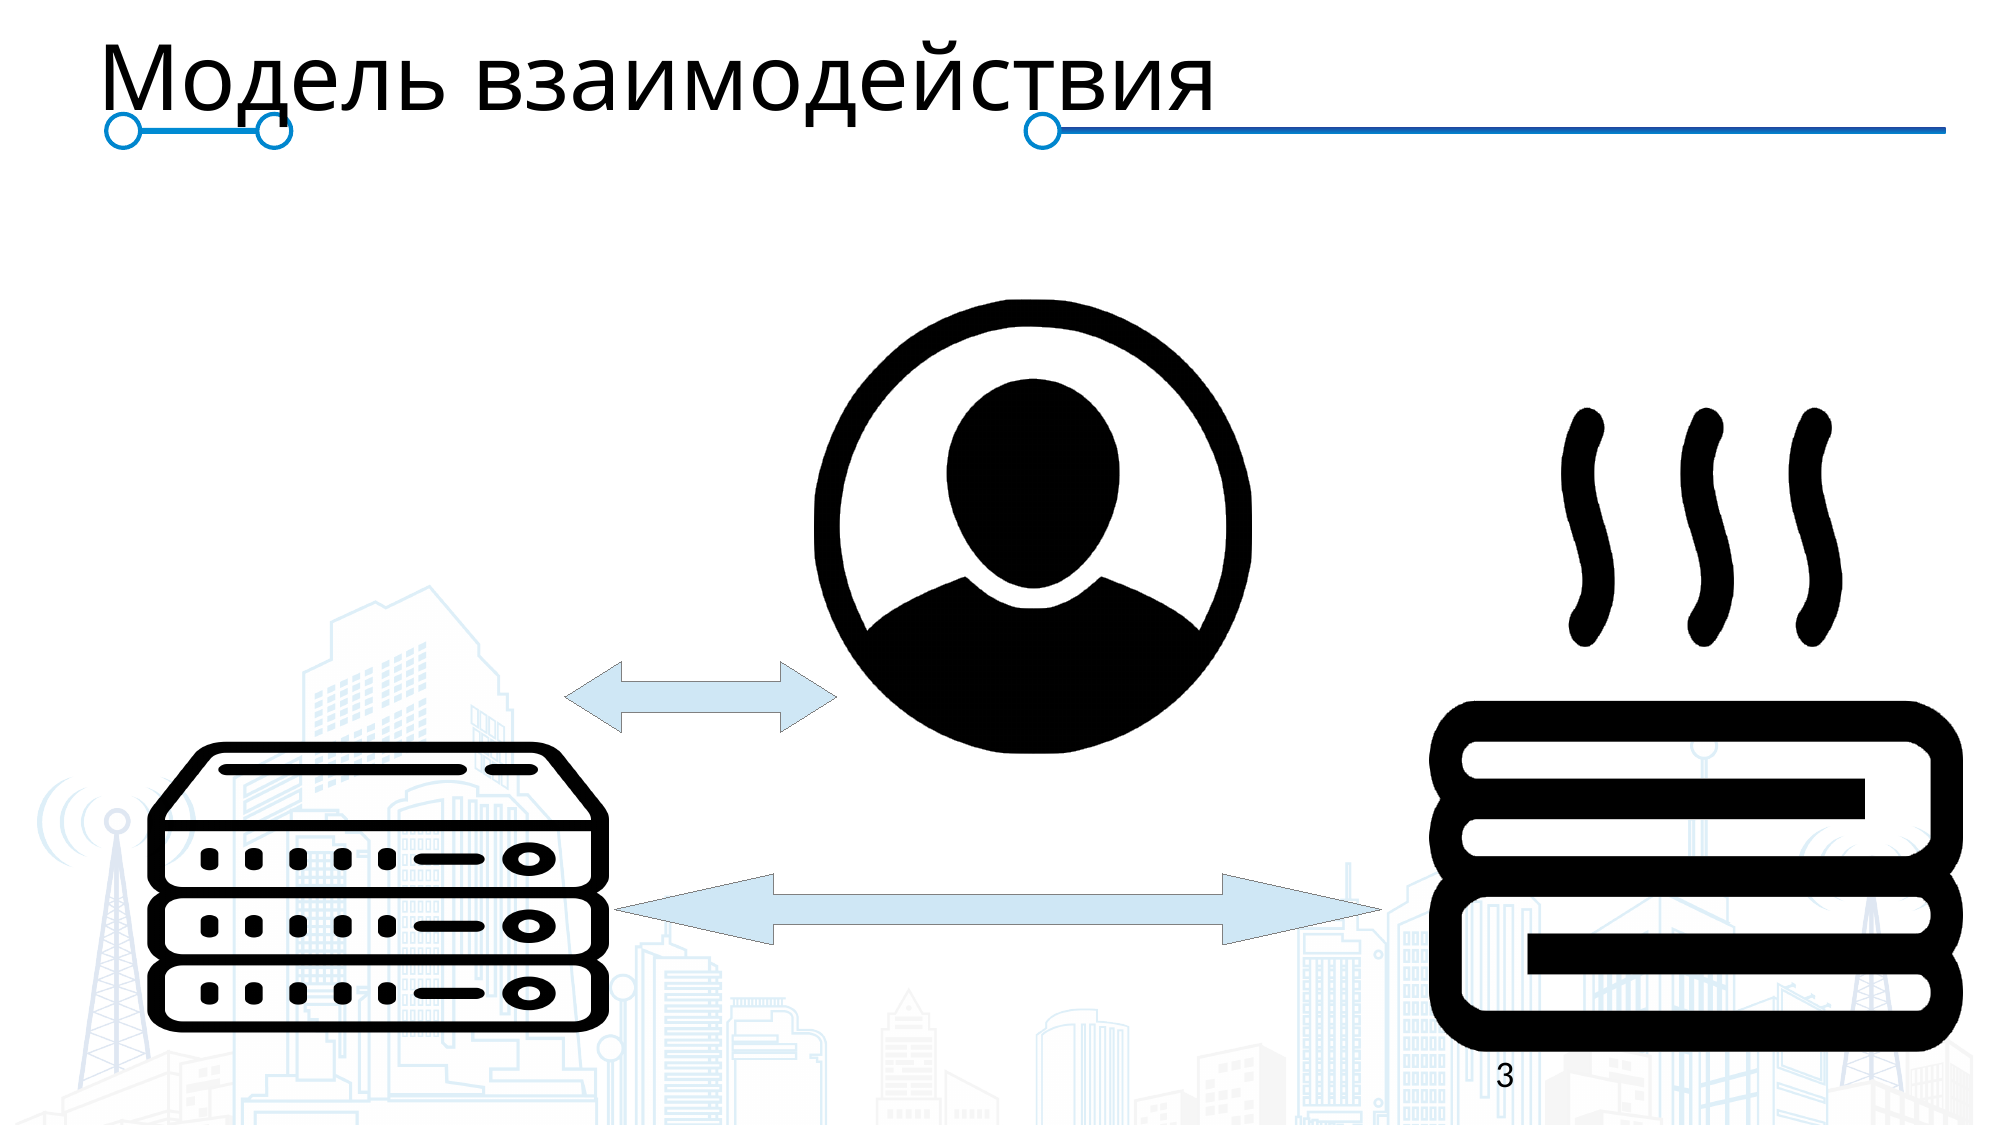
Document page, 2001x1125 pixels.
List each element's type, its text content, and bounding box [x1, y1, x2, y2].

picture [94, 708, 662, 1066]
text_box [614, 873, 1382, 945]
slide_number <номер> [1480, 1052, 1931, 1103]
picture [1429, 407, 1963, 1052]
text_box [564, 661, 837, 733]
title Модель взаимодействия [82, 23, 1525, 90]
picture [814, 299, 1252, 754]
